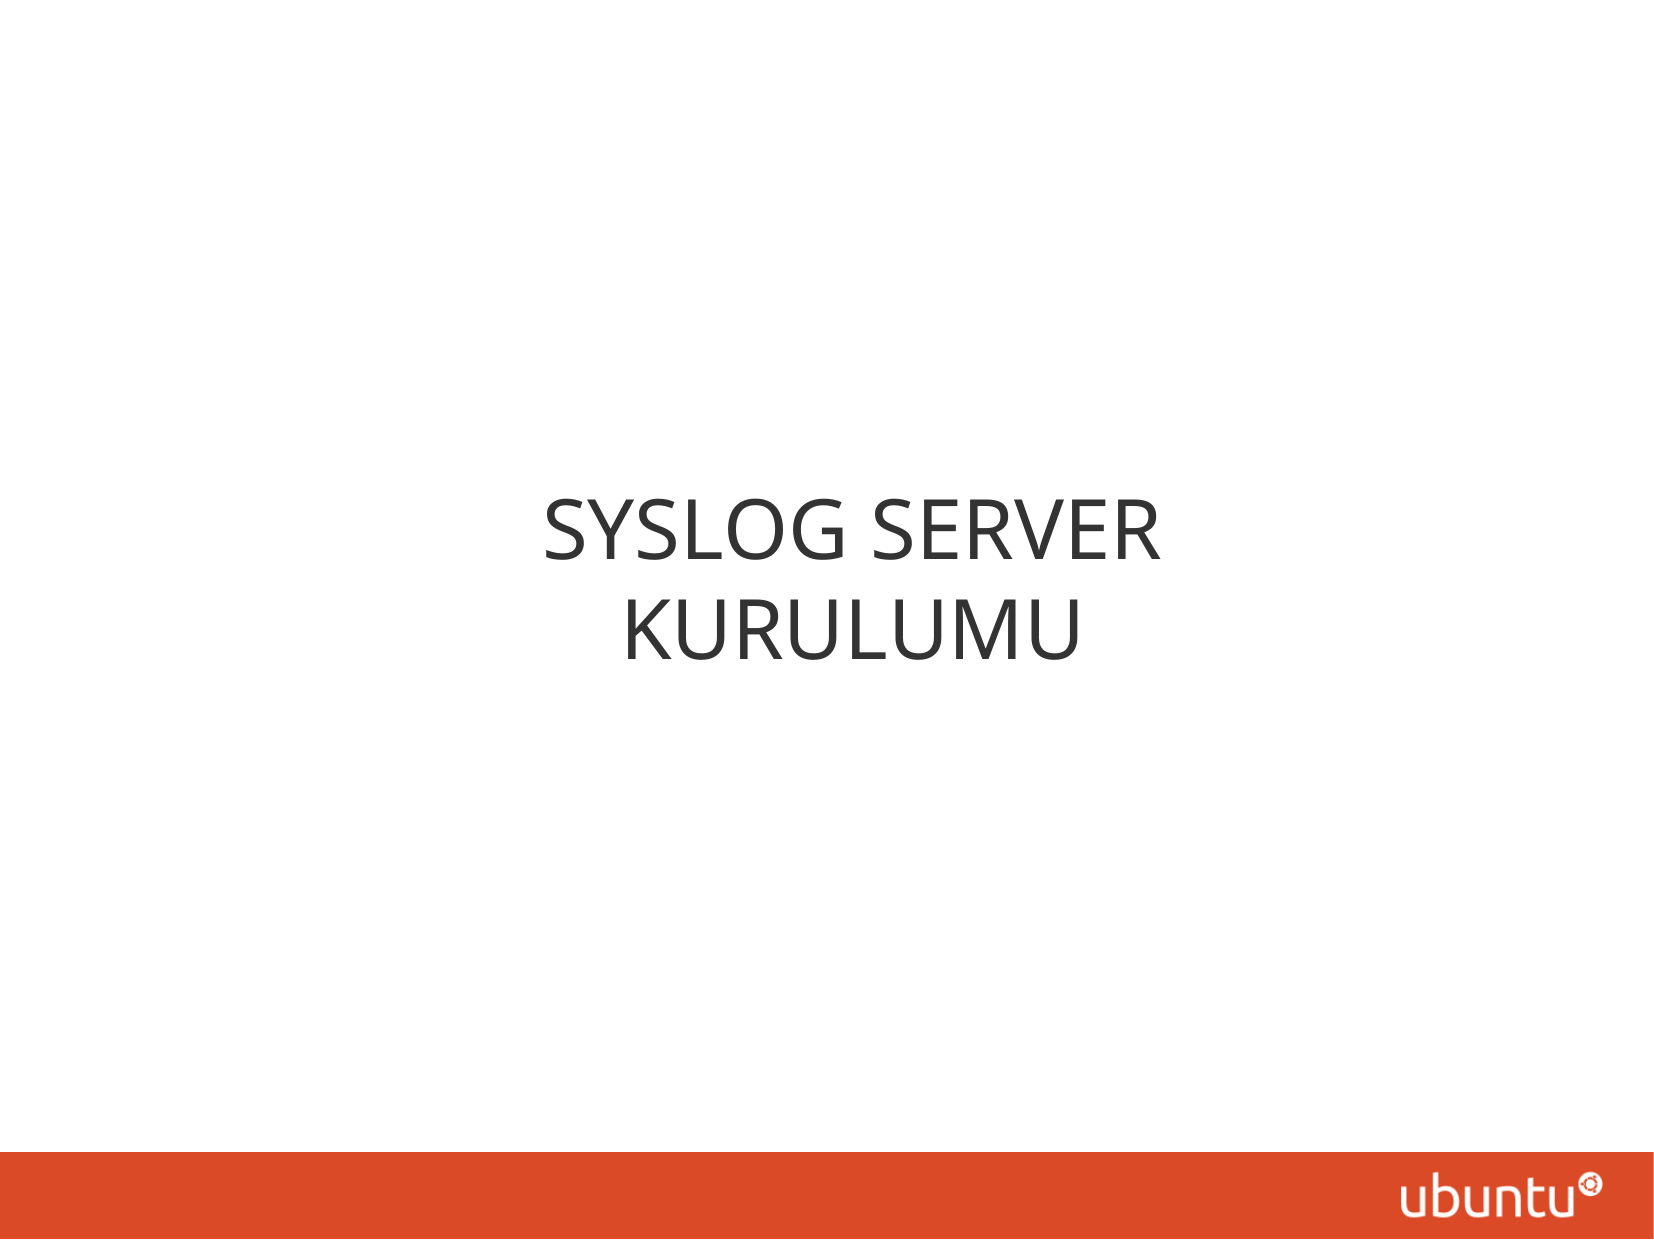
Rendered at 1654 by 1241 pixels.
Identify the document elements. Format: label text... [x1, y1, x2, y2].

picture [0, 1152, 1654, 1239]
text_box SYSLOG SERVER KURULUMU [346, 265, 1359, 886]
